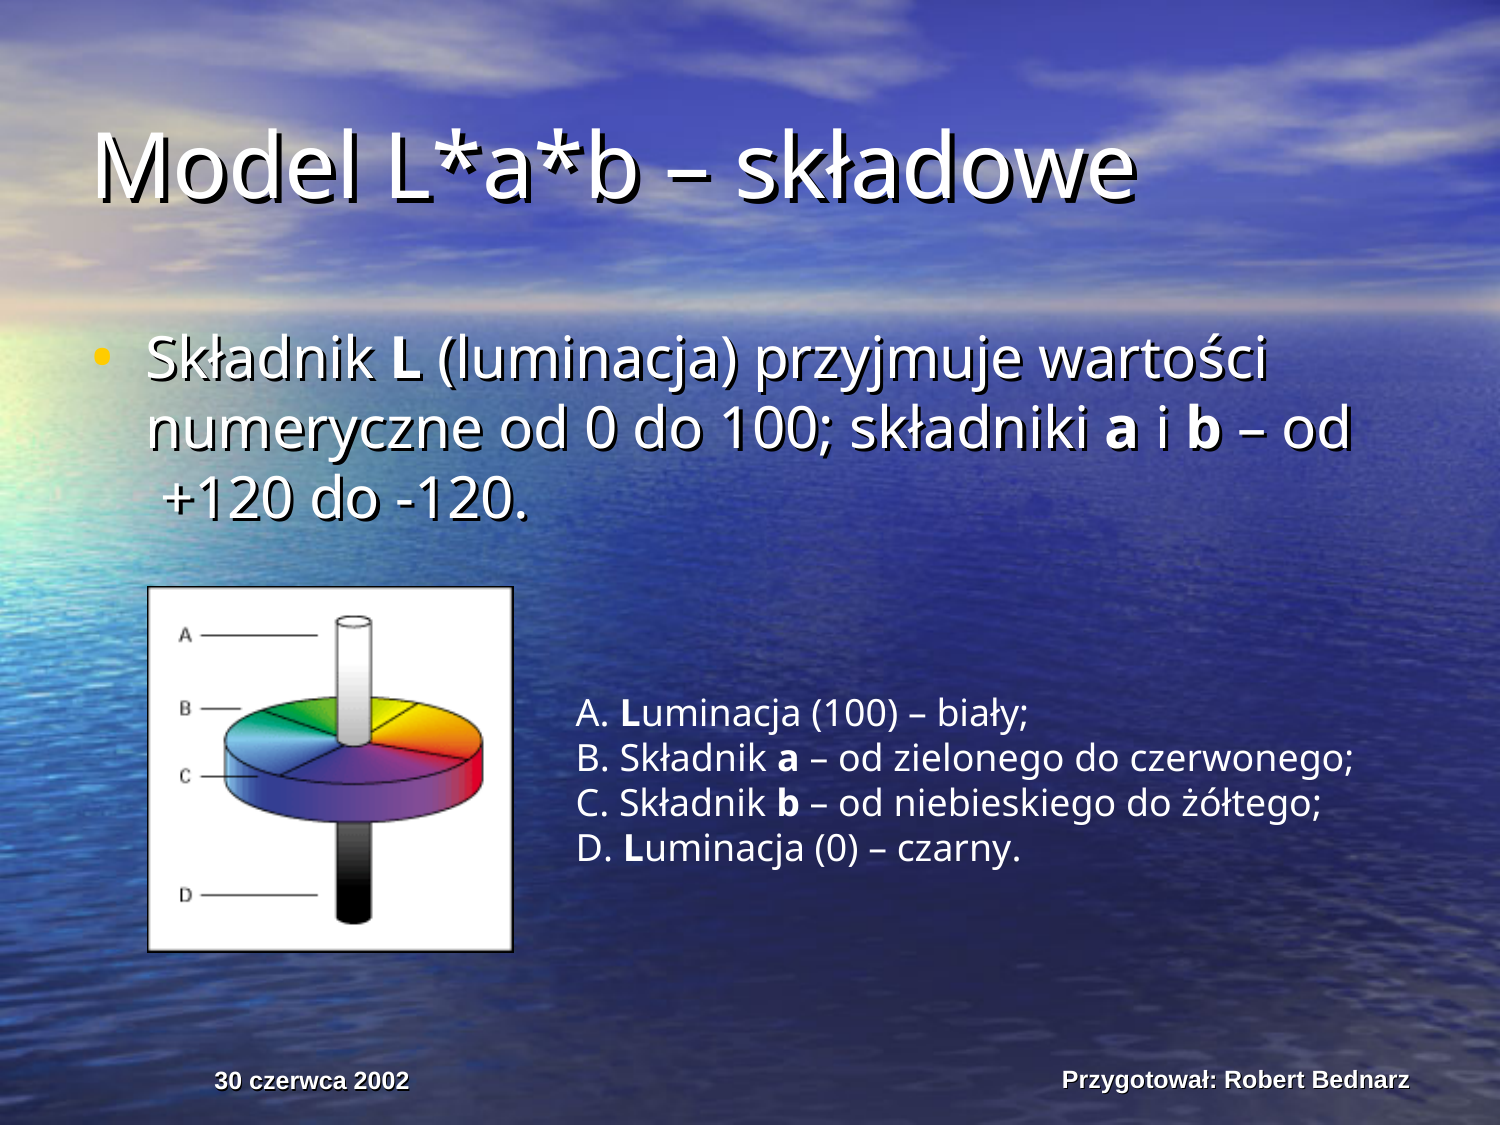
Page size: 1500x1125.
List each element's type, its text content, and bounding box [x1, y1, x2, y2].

picture [0, 0, 1500, 1125]
list Składnik L (luminacja) przyjmuje wartości numeryczne od 0 do 100; składniki a i b – od +120 do -120. [74, 312, 1376, 539]
title Model L*a*b – składowe [75, 47, 1426, 276]
text_box A. Luminacja (100) – biały; B. Składnik a – od zielonego do czerwonego; C. Składnik b – od niebieskiego do żółtego; D. Luminacja (0) – czarny. [560, 681, 1377, 877]
